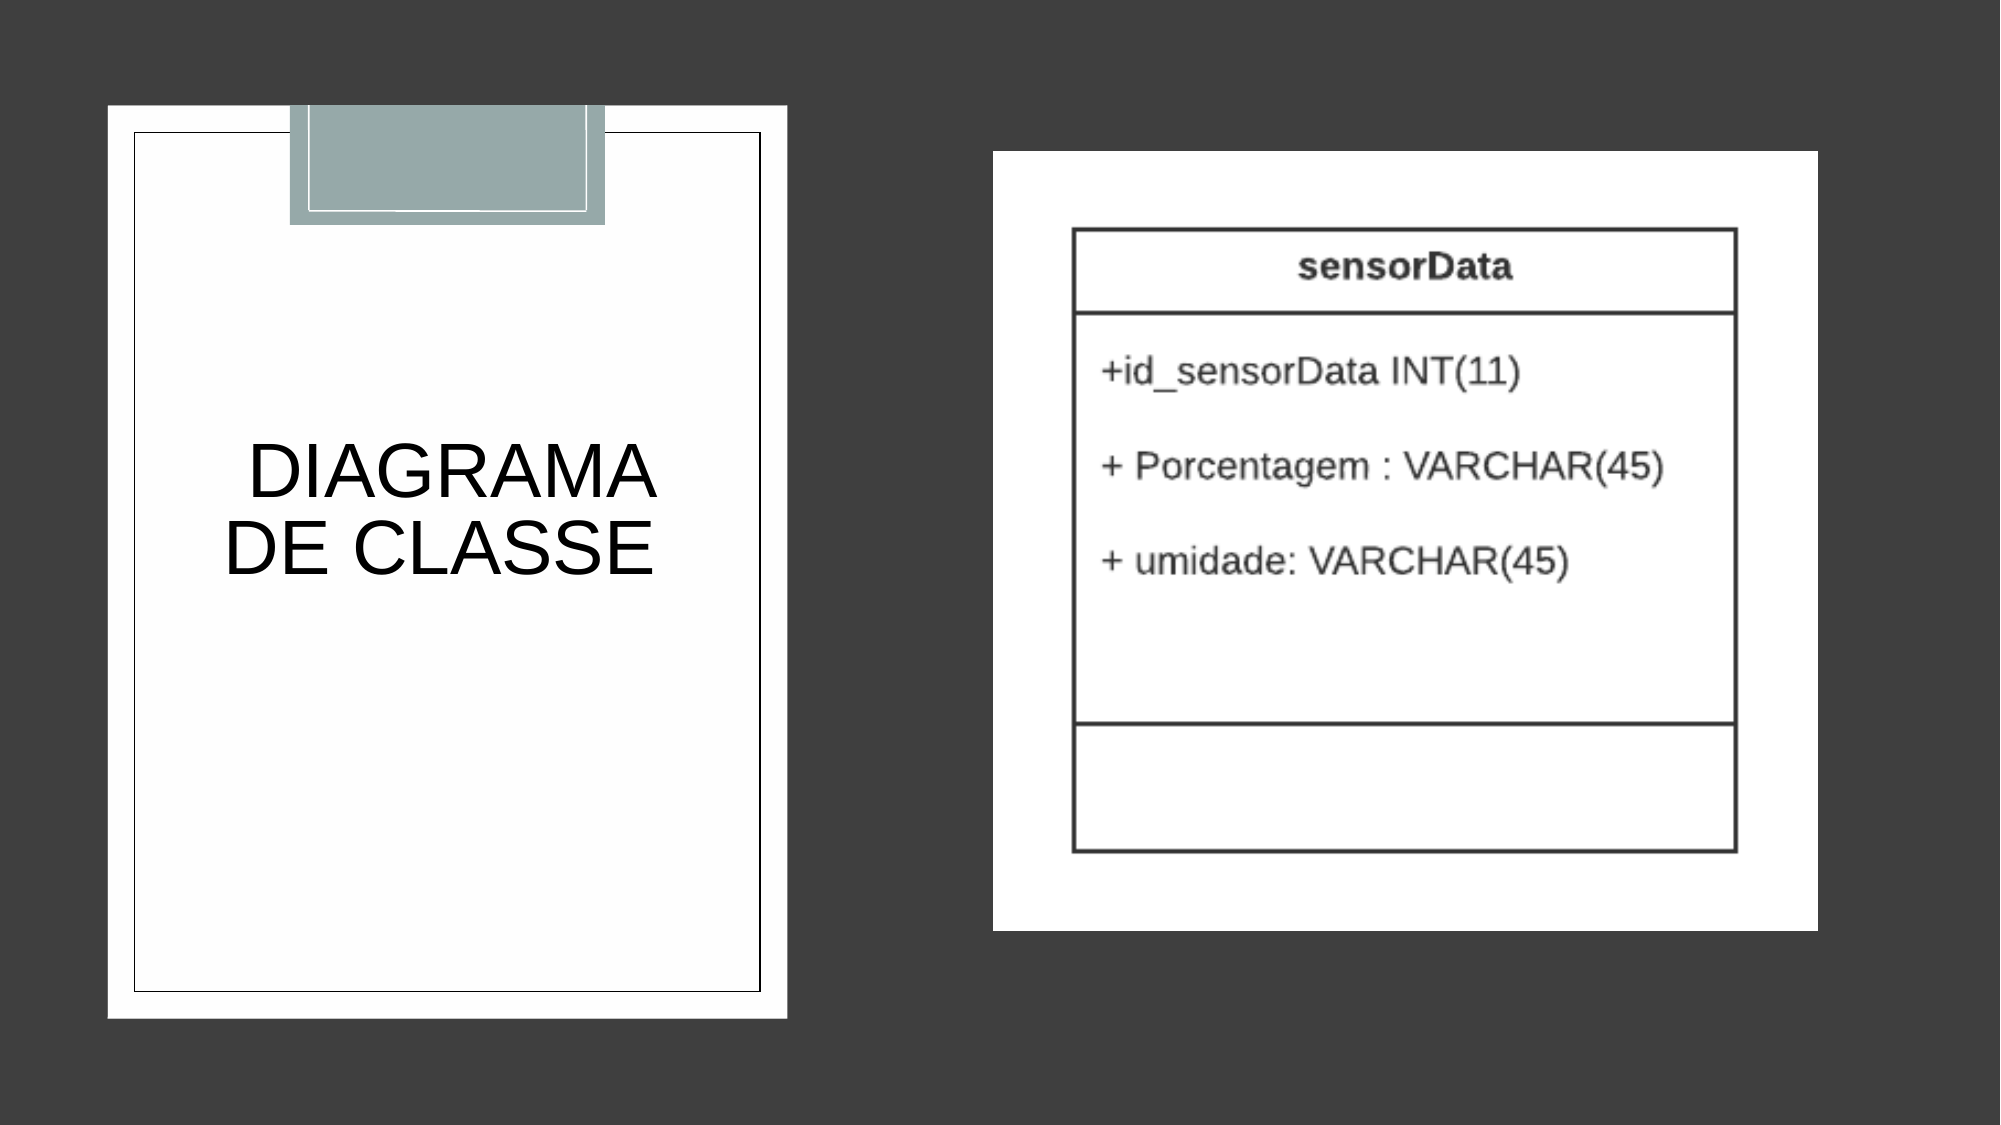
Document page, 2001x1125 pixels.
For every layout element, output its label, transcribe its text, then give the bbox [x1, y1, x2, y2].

text_box [0, 0, 2000, 1125]
title DIAGRAMA DE CLASSE [206, 255, 695, 771]
picture [993, 151, 1818, 931]
